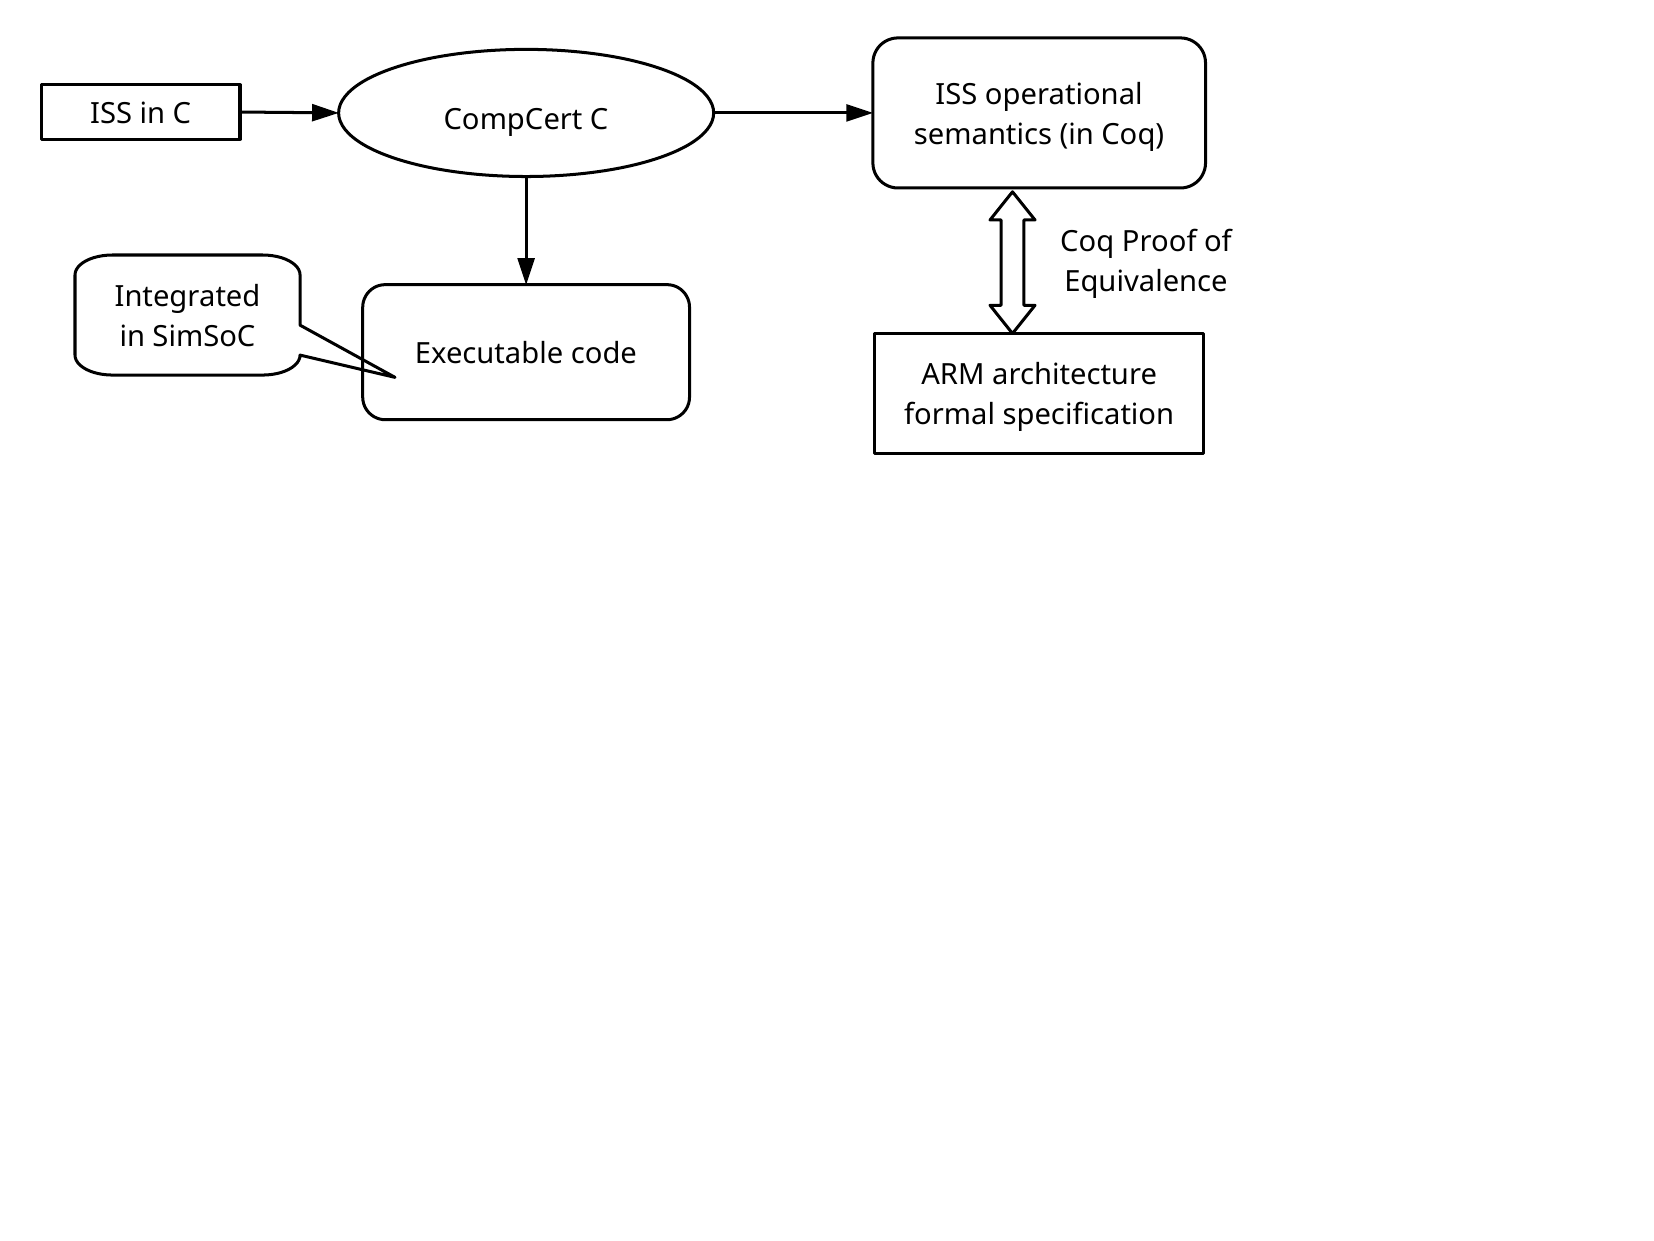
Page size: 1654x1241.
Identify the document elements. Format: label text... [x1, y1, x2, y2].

text_box CompCert C [338, 49, 714, 177]
text_box ISS operational semantics (in Coq) [872, 37, 1206, 188]
text_box Integrated in SimSoC [75, 255, 396, 378]
text_box ISS in C [41, 84, 241, 135]
text_box ARM architecture formal specification [874, 333, 1204, 454]
text_box Coq Proof of Equivalence [1001, 213, 1291, 299]
text_box Executable code [362, 284, 690, 420]
